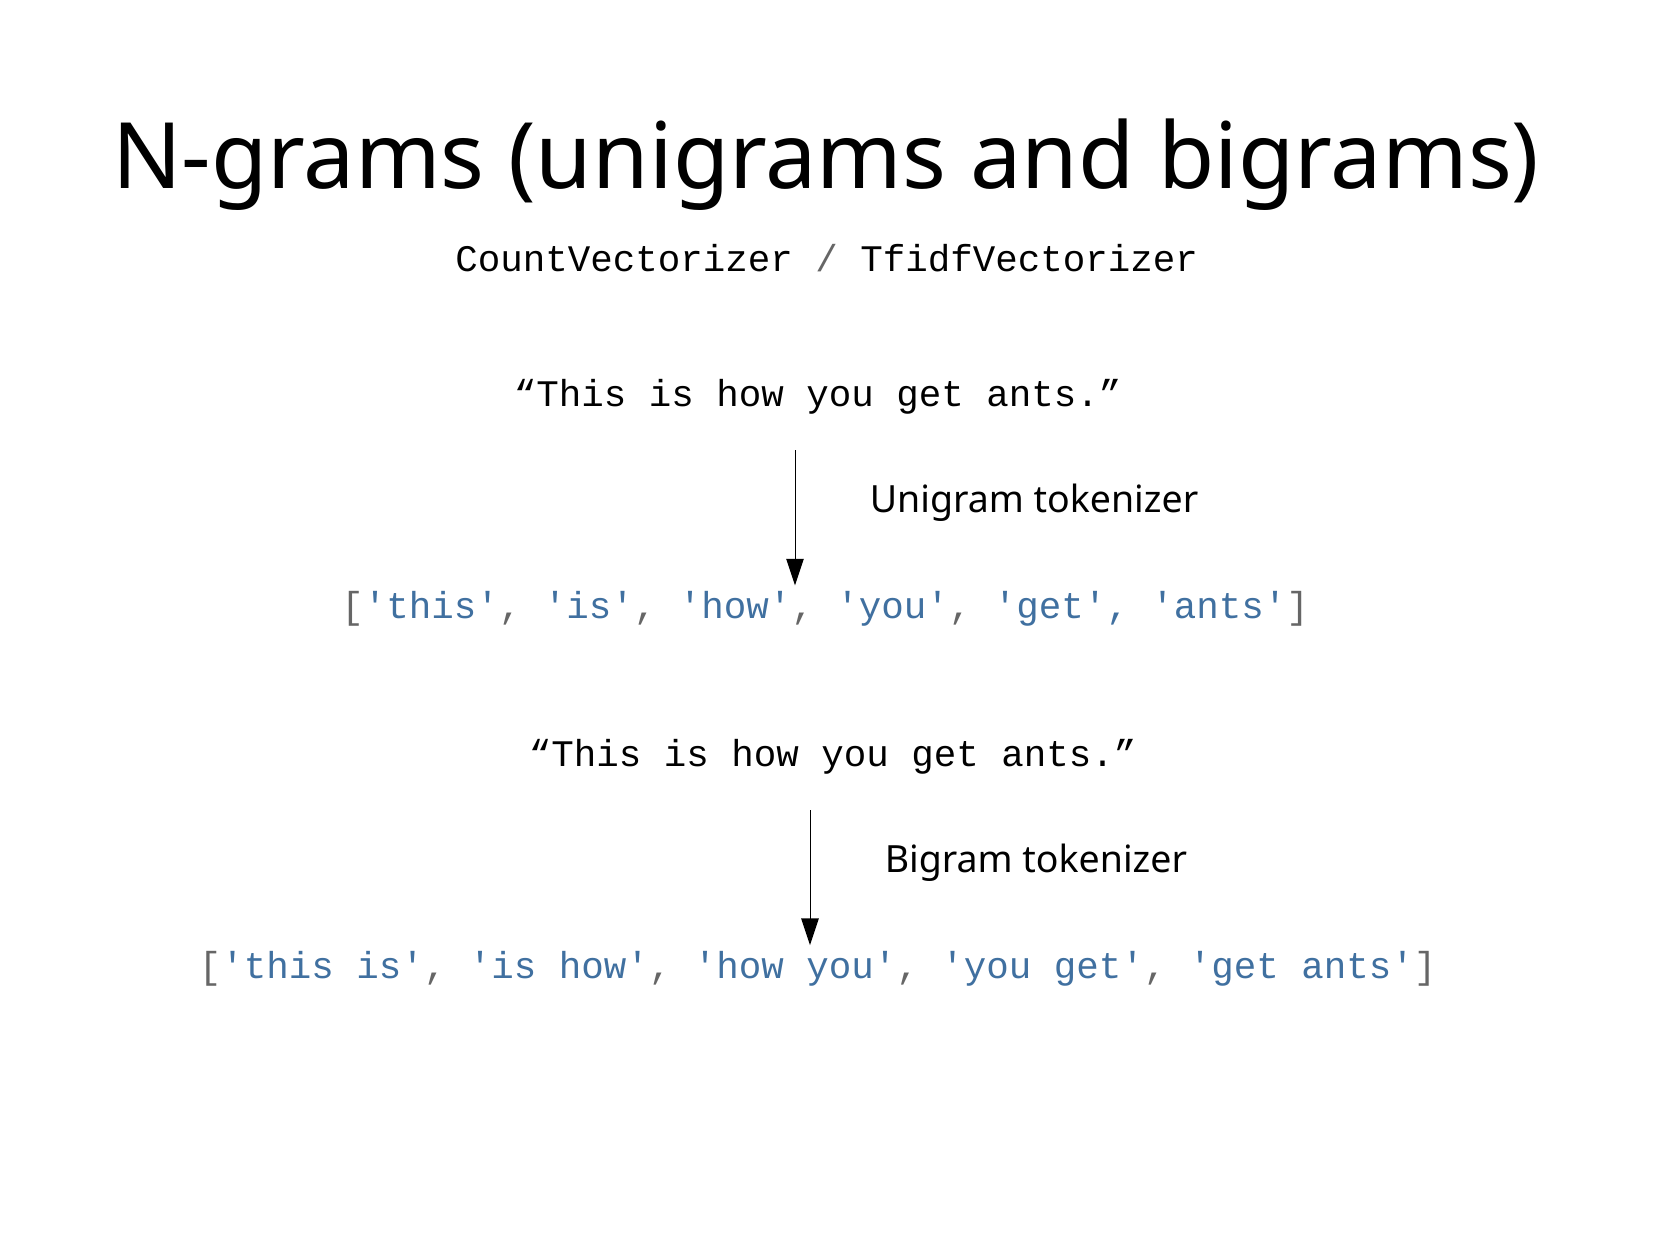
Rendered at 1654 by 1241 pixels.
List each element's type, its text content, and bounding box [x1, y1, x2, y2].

text_box Unigram tokenizer [855, 465, 1291, 565]
text_box Bigram tokenizer [870, 825, 1306, 924]
text_box CountVectorizer / TfidfVectorizer [455, 240, 1199, 283]
title N-grams (unigrams and bigrams) [82, 49, 1571, 257]
text_box ['this is', 'is how', 'how you', 'you get', 'get ants'] [165, 947, 1471, 1033]
text_box ['this', 'is', 'how', 'you', 'get', 'ants'] [315, 587, 1336, 631]
text_box “This is how you get ants.” [465, 375, 1171, 419]
text_box “This is how you get ants.” [480, 735, 1186, 778]
